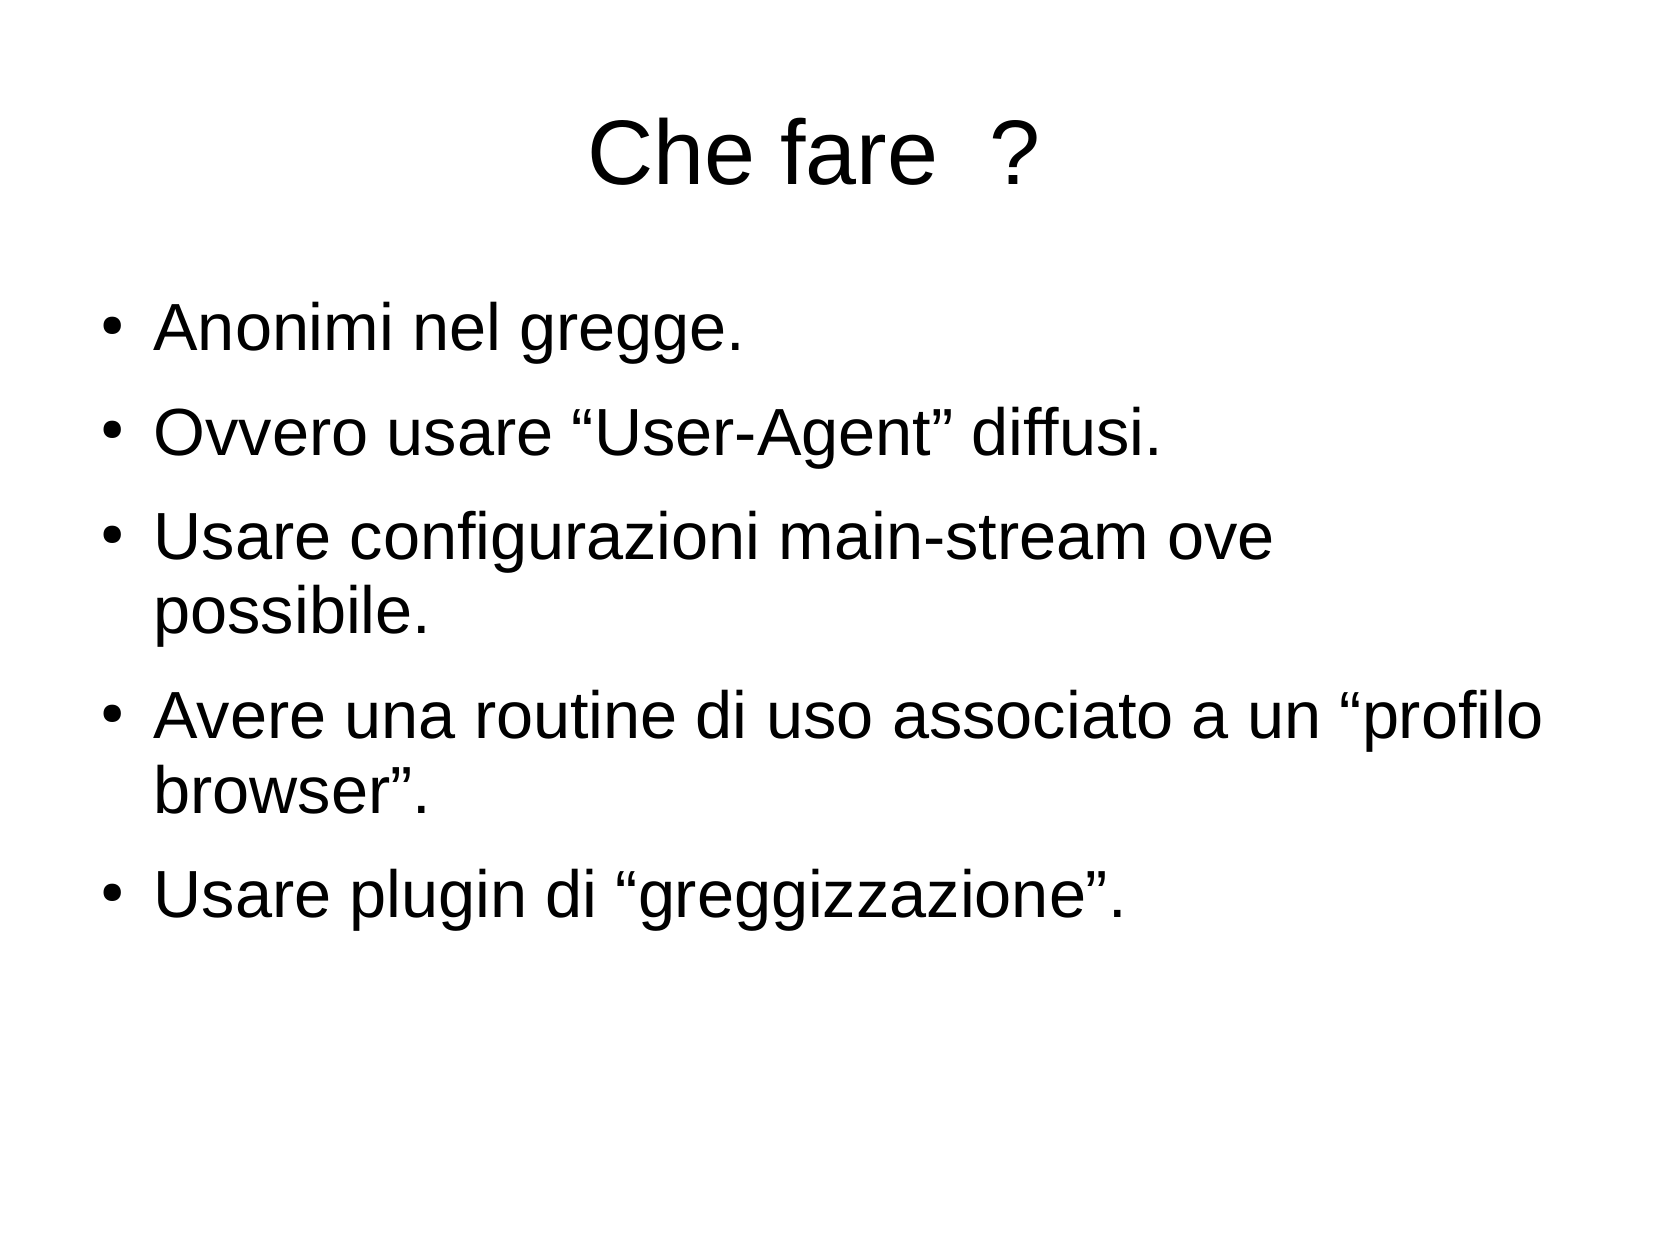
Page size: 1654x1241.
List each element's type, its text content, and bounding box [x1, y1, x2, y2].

list Anonimi nel gregge. Ovvero usare “User-Agent” diffusi. Usare configurazioni main-stream ove possibile. Avere una routine di uso associato a un “profilo browser”. Usare plugin di “greggizzazione”. [82, 290, 1571, 1010]
title Che fare ? [82, 49, 1571, 257]
